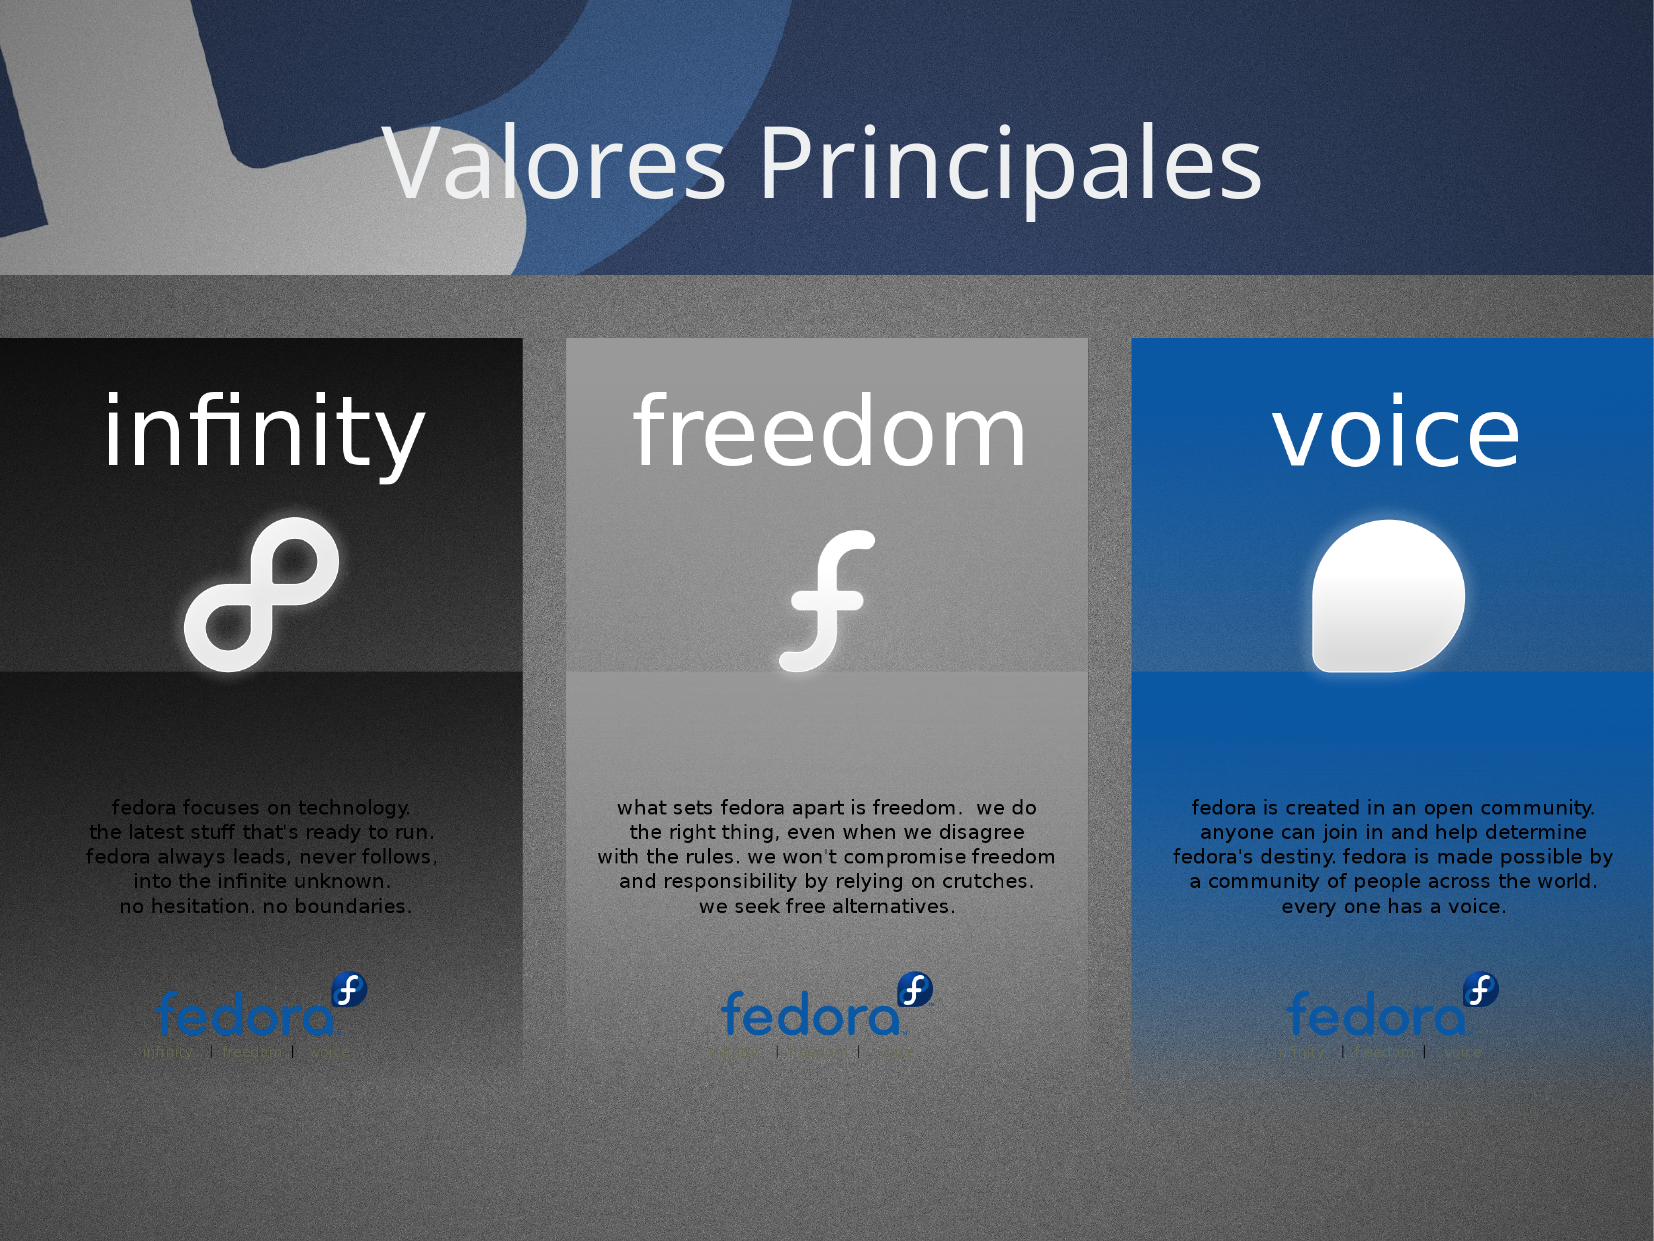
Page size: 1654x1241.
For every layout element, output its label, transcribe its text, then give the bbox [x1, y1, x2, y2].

picture [0, 0, 1654, 1241]
text_box Valores Principales [86, 59, 1563, 266]
